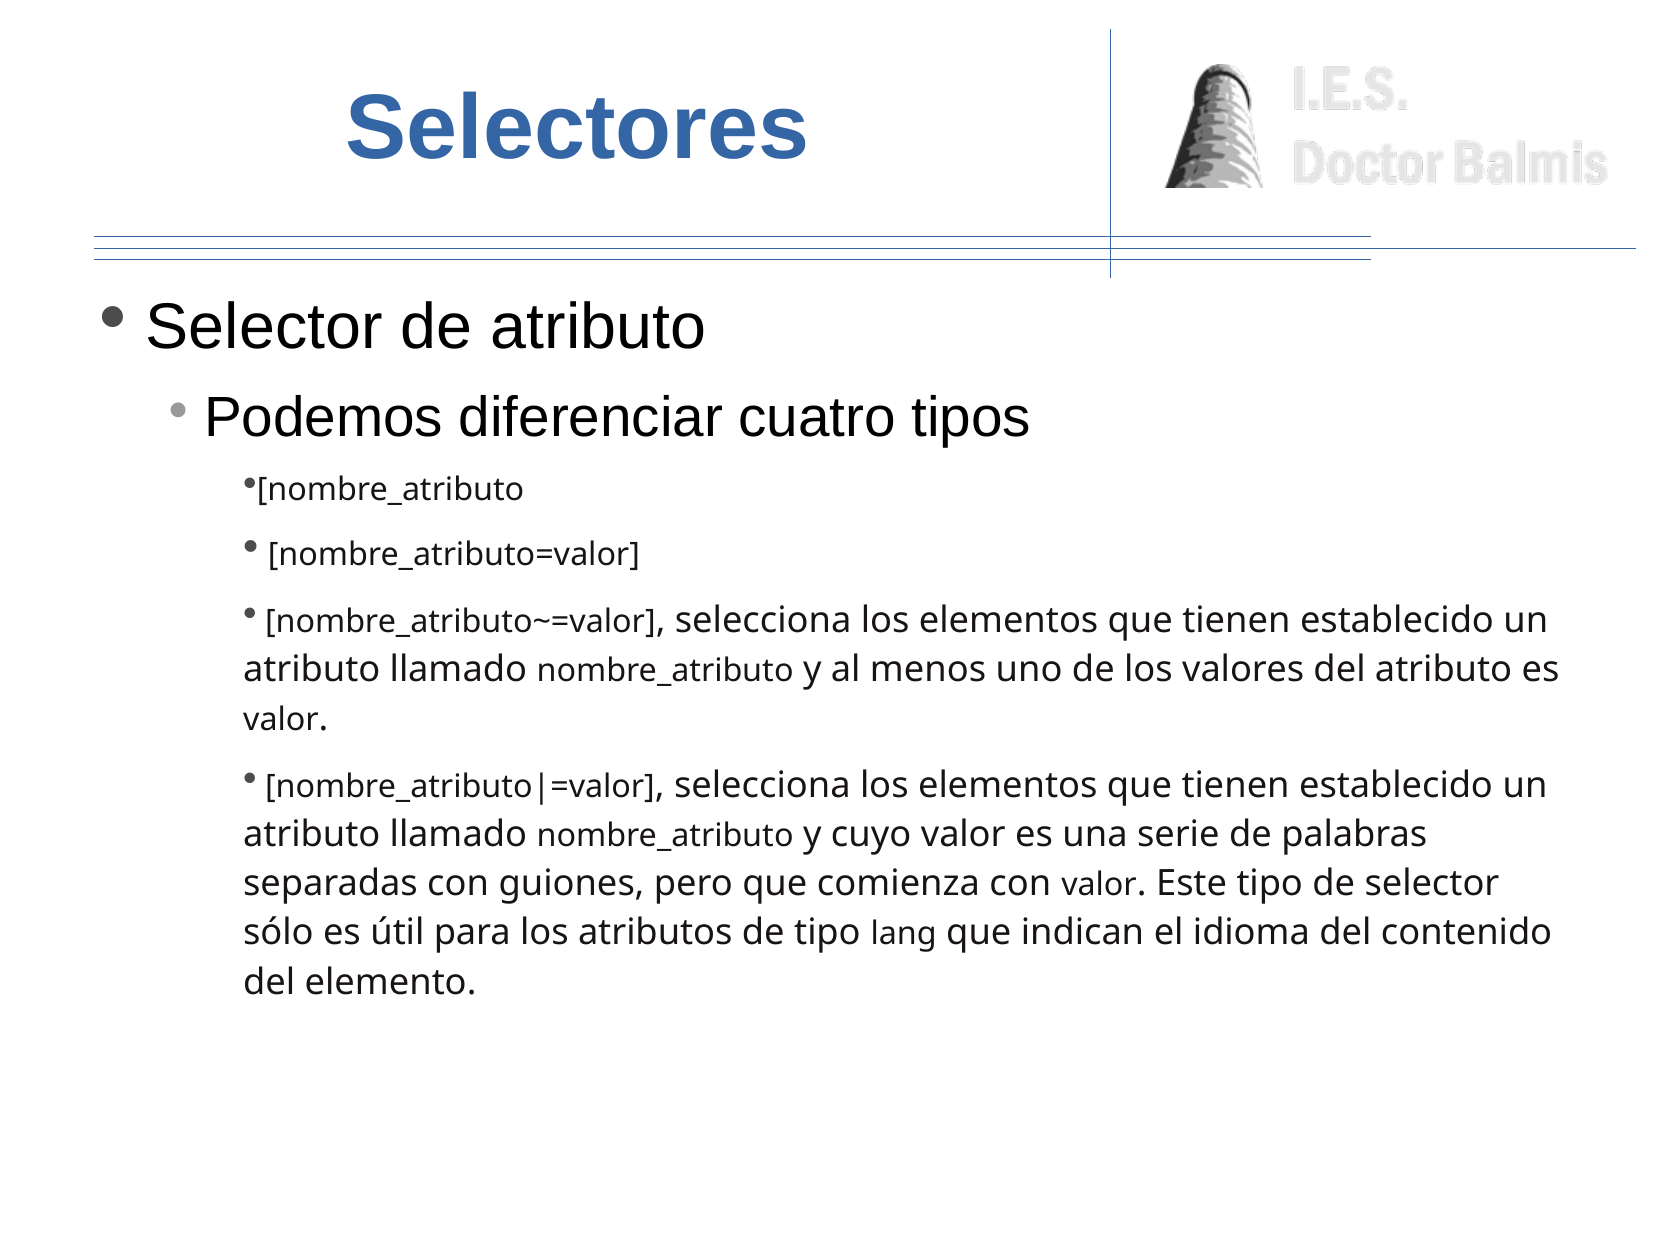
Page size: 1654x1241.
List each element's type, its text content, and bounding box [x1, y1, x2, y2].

list Selector de atributo Podemos diferenciar cuatro tipos [nombre_atributo [nombre_atributo=valor] [nombre_atributo~=valor], selecciona los elementos que tienen establecido un atributo llamado nombre_atributo y al menos uno de los valores del atributo es valor. [nombre_atributo|=valor], selecciona los elementos que tienen establecido un atributo llamado nombre_atributo y cuyo valor es una serie de palabras separadas con guiones, pero que comienza con valor. Este tipo de selector sólo es útil para los atributos de tipo lang que indican el idioma del contenido del elemento. [82, 290, 1571, 1010]
title Selectores [118, 23, 1063, 231]
picture [1133, 64, 1619, 188]
